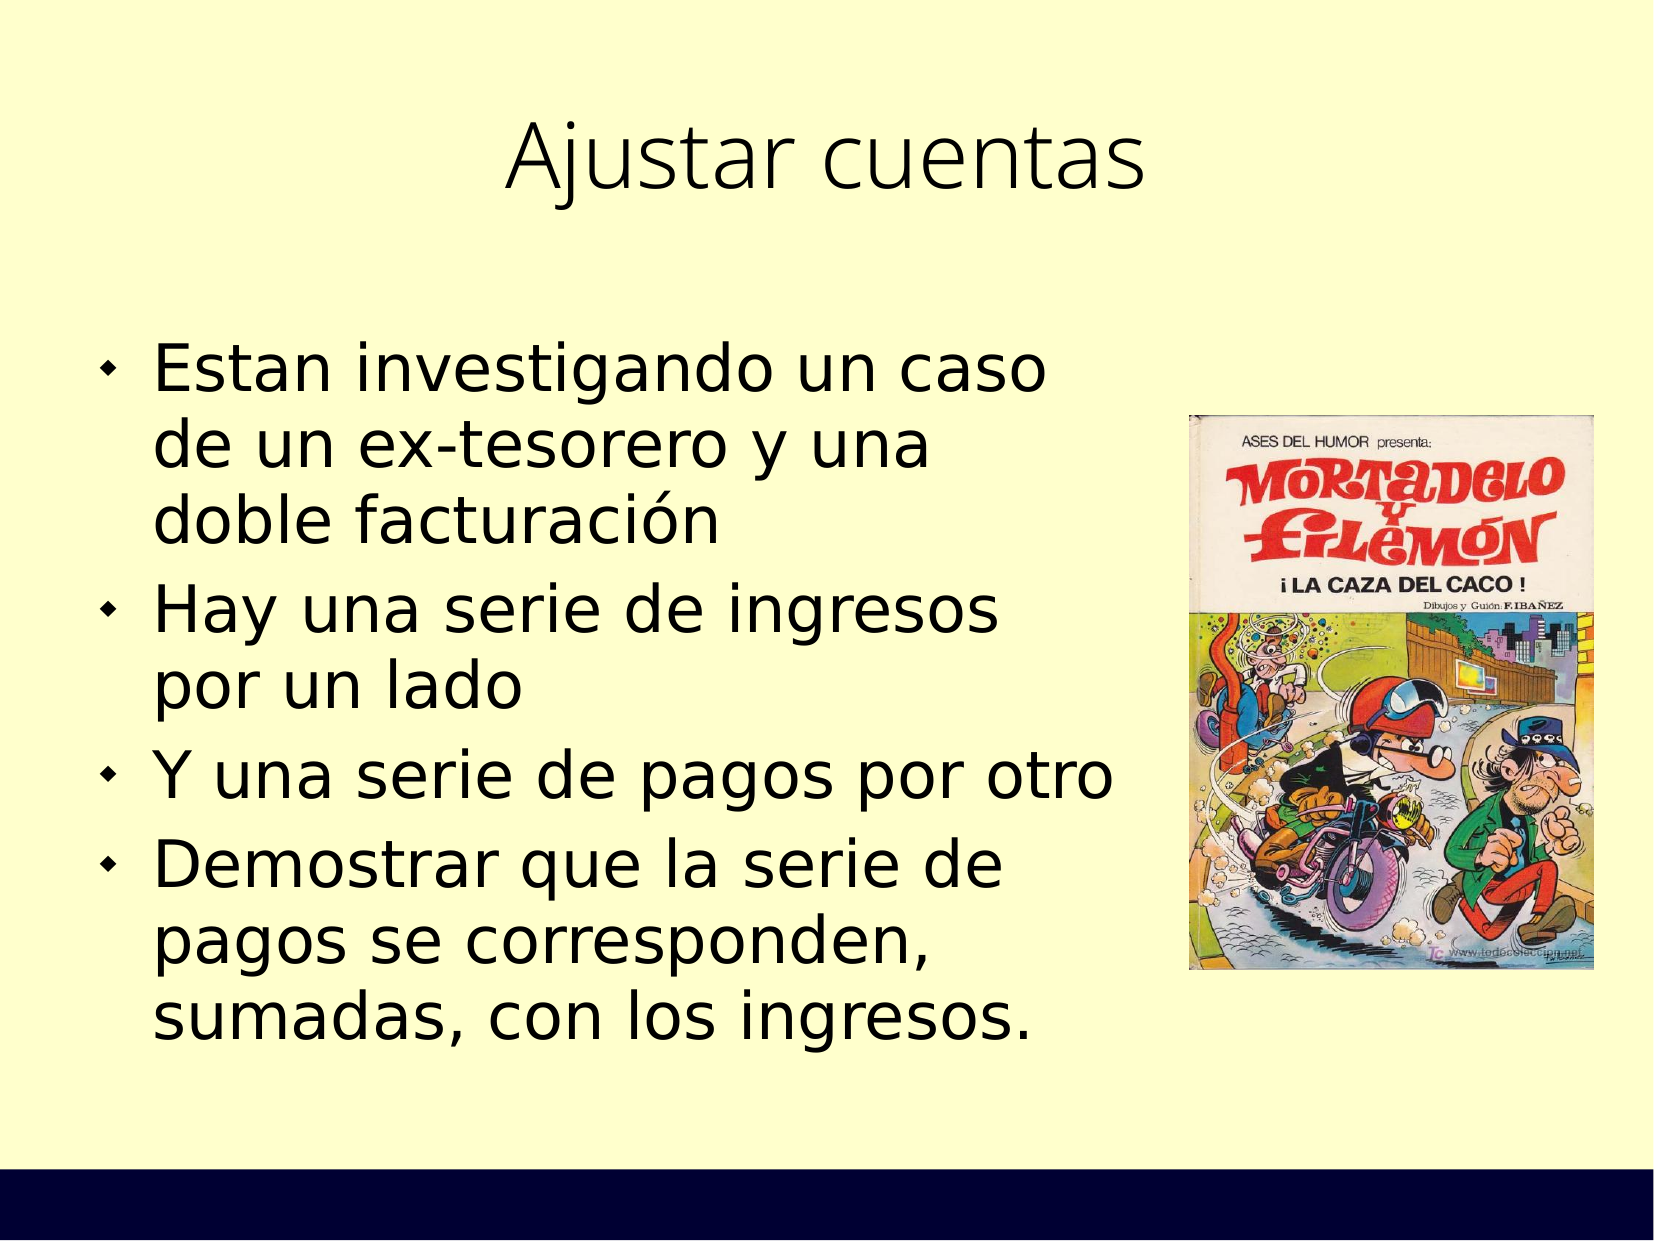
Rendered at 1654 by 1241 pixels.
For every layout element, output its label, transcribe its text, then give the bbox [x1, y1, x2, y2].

title Ajustar cuentas [82, 49, 1571, 257]
picture [1189, 415, 1594, 970]
list Estan investigando un caso de un ex-tesorero y una doble facturación Hay una serie de ingresos por un lado Y una serie de pagos por otro Demostrar que la serie de pagos se corresponden, sumadas, con los ingresos. [82, 290, 1121, 1097]
